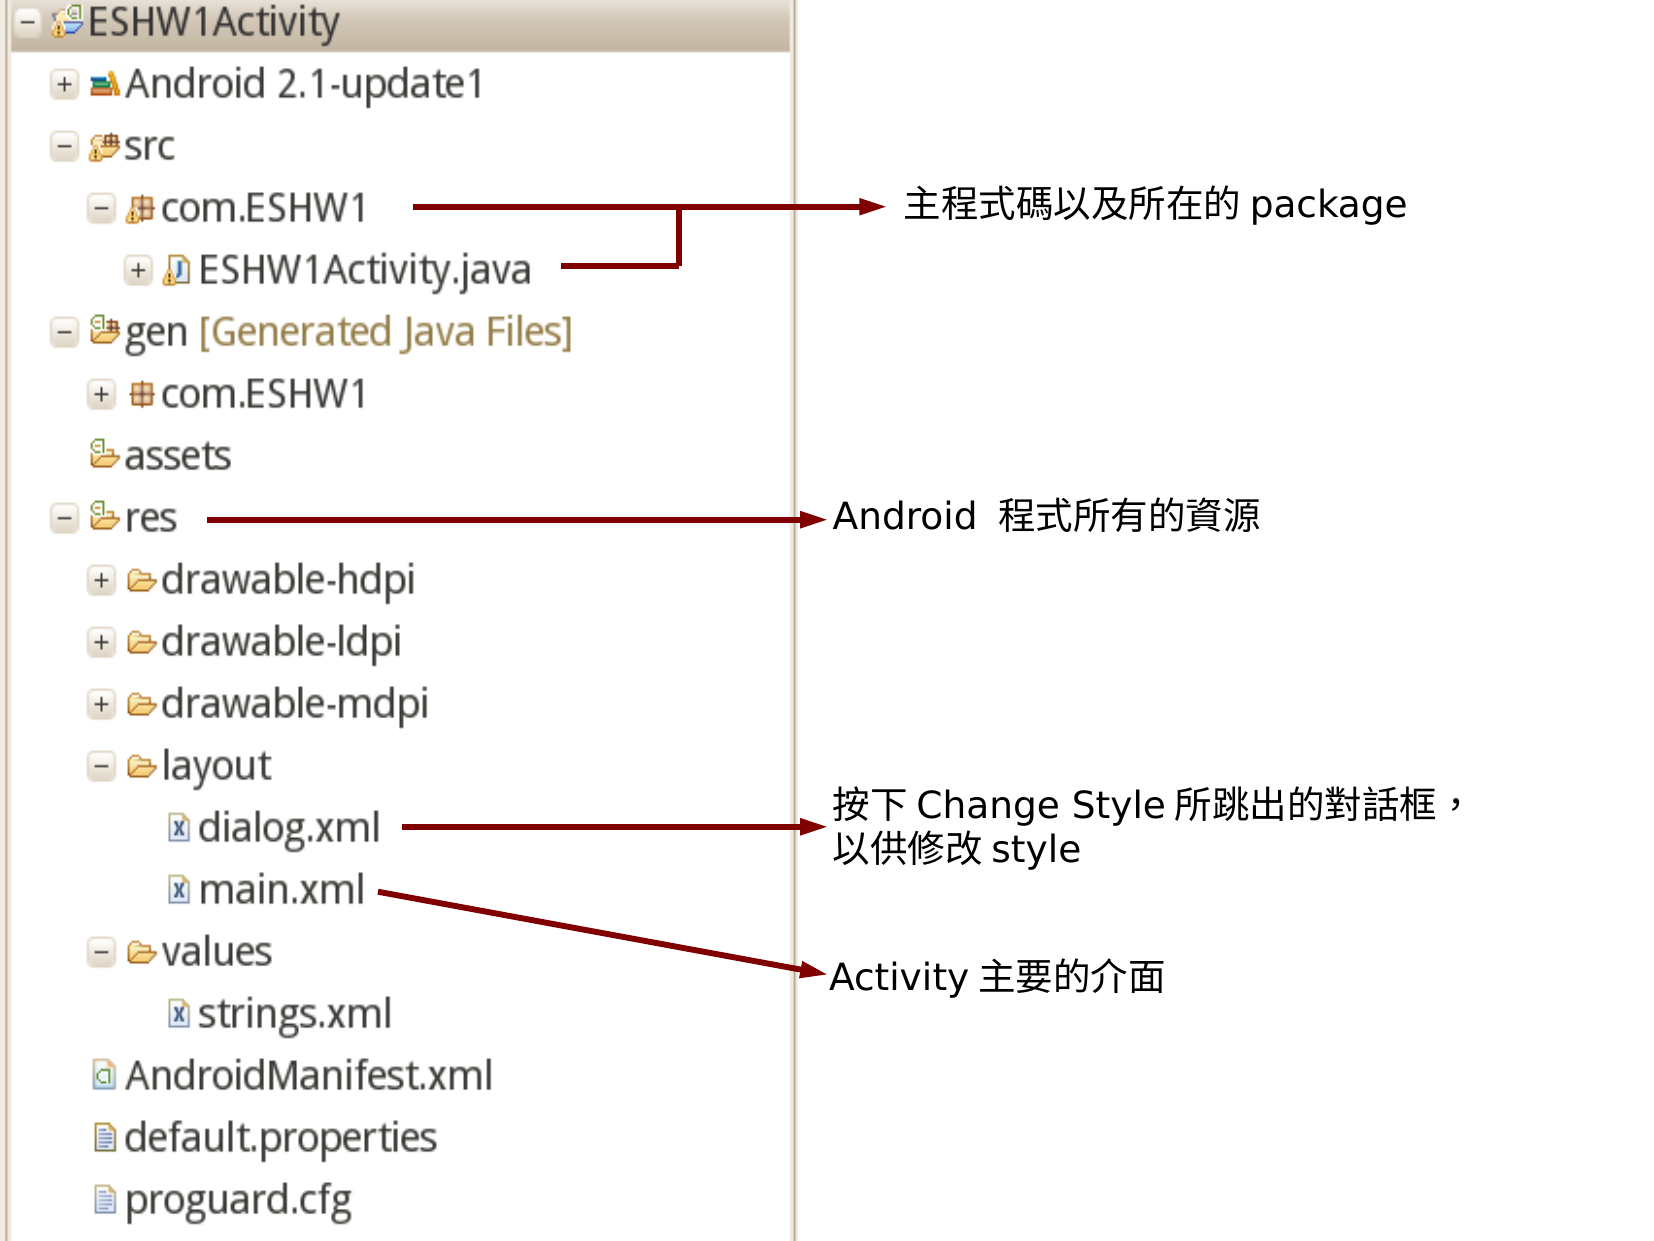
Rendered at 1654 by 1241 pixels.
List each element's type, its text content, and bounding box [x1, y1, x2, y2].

text_box 主程式碼以及所在的package [885, 171, 1426, 237]
text_box 按下Change Style所跳出的對話框， 以供修改style [814, 773, 1493, 882]
text_box Android 程式所有的資源 [814, 484, 1279, 549]
text_box Activity主要的介面 [811, 944, 1270, 1010]
picture [0, 0, 798, 1241]
